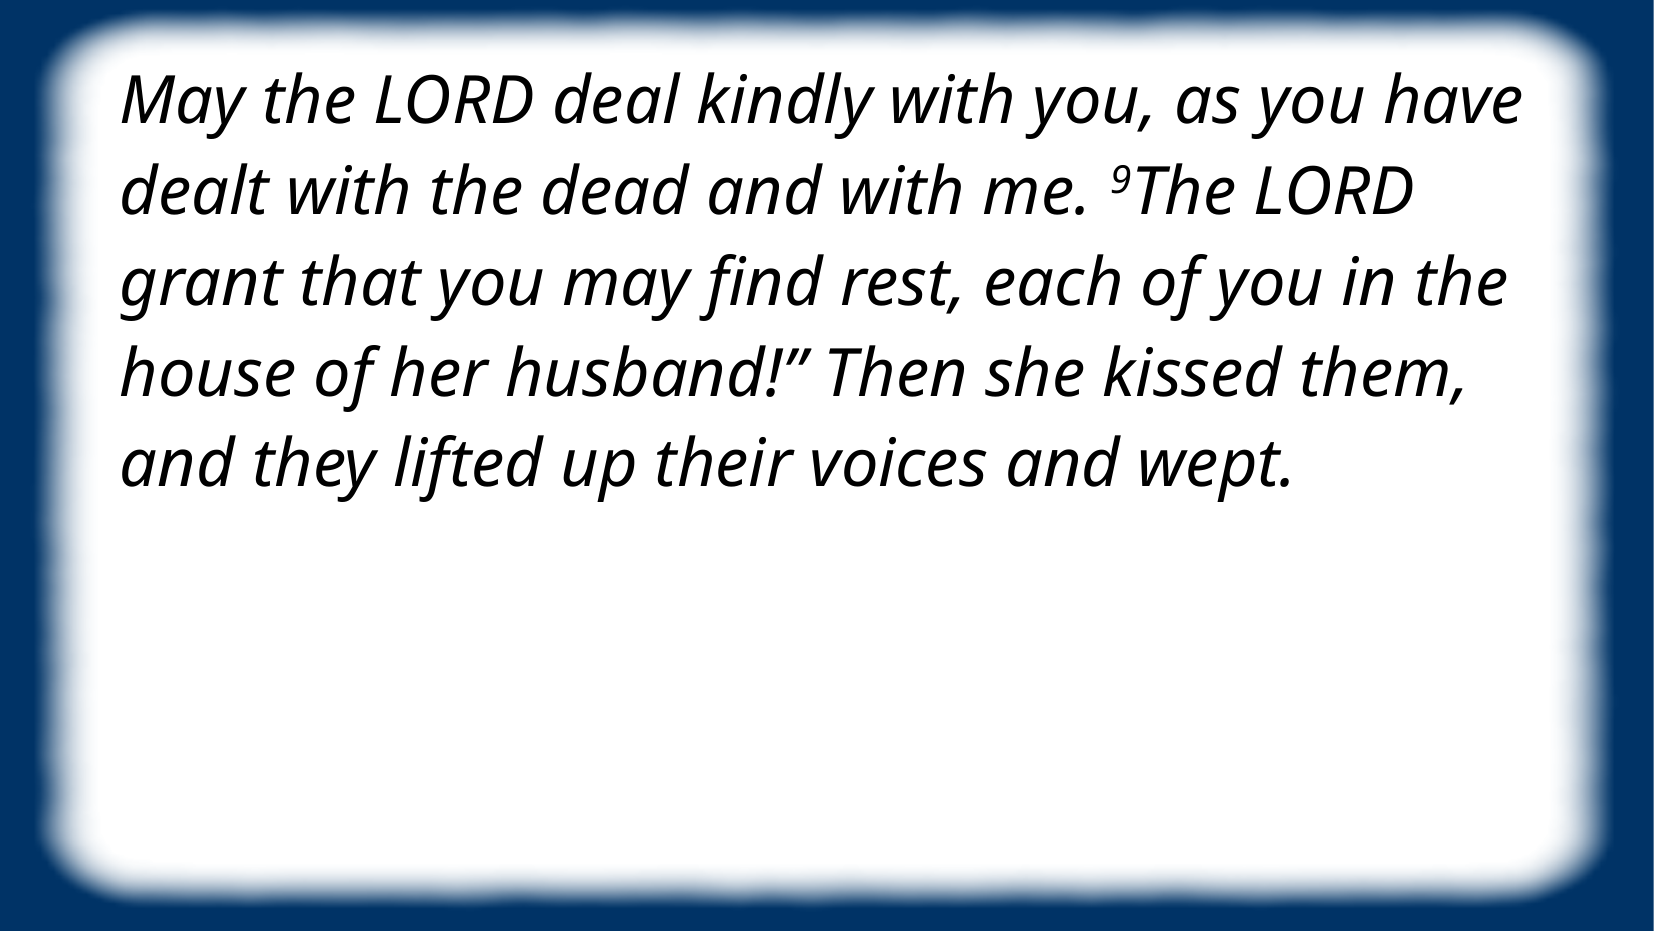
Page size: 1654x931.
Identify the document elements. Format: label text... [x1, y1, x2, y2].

picture [0, 0, 1654, 931]
text_box May the LORD deal kindly with you, as you have dealt with the dead and with me. 9The LORD grant that you may find rest, each of you in the house of her husband!” Then she kissed them, and they lifted up their voices and wept. [105, 45, 1546, 504]
